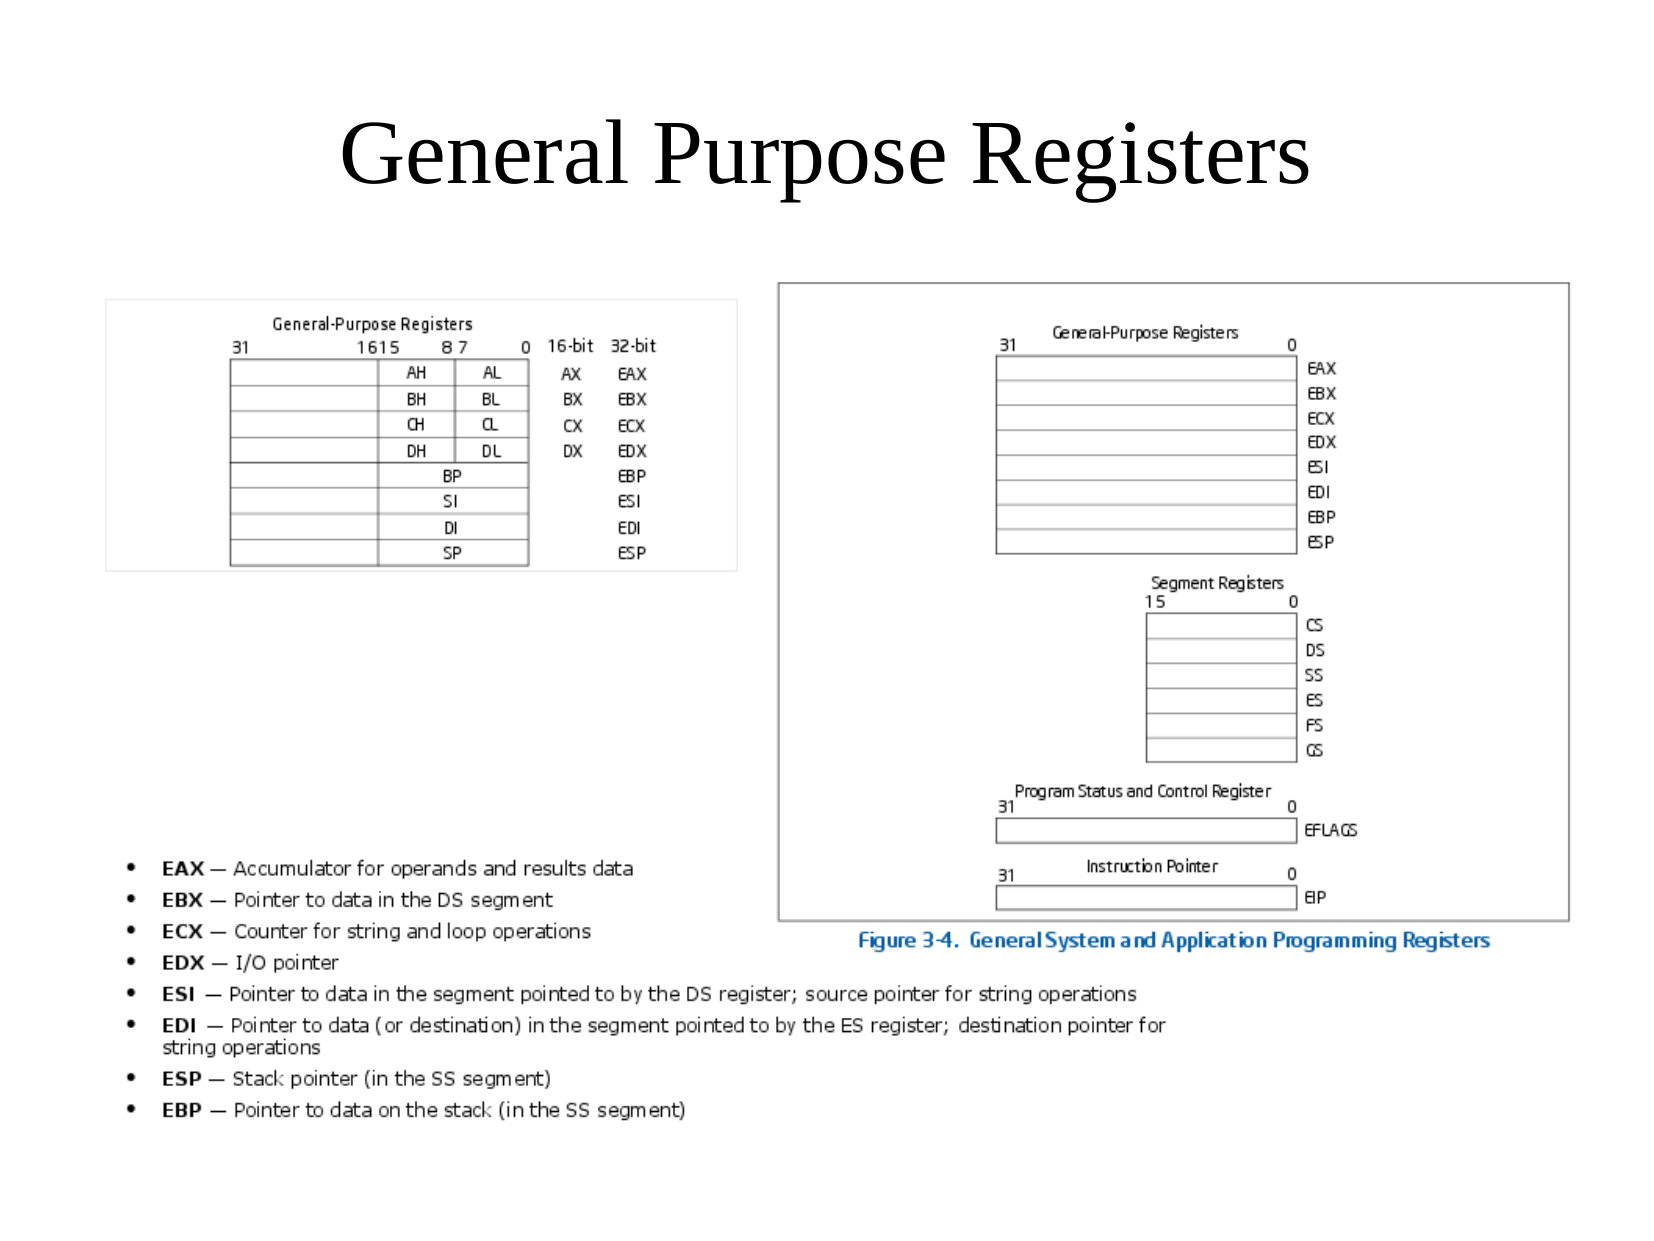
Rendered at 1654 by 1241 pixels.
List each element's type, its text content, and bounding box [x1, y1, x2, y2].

picture [120, 270, 1606, 1133]
title General Purpose Registers [82, 49, 1571, 257]
picture [105, 299, 738, 572]
